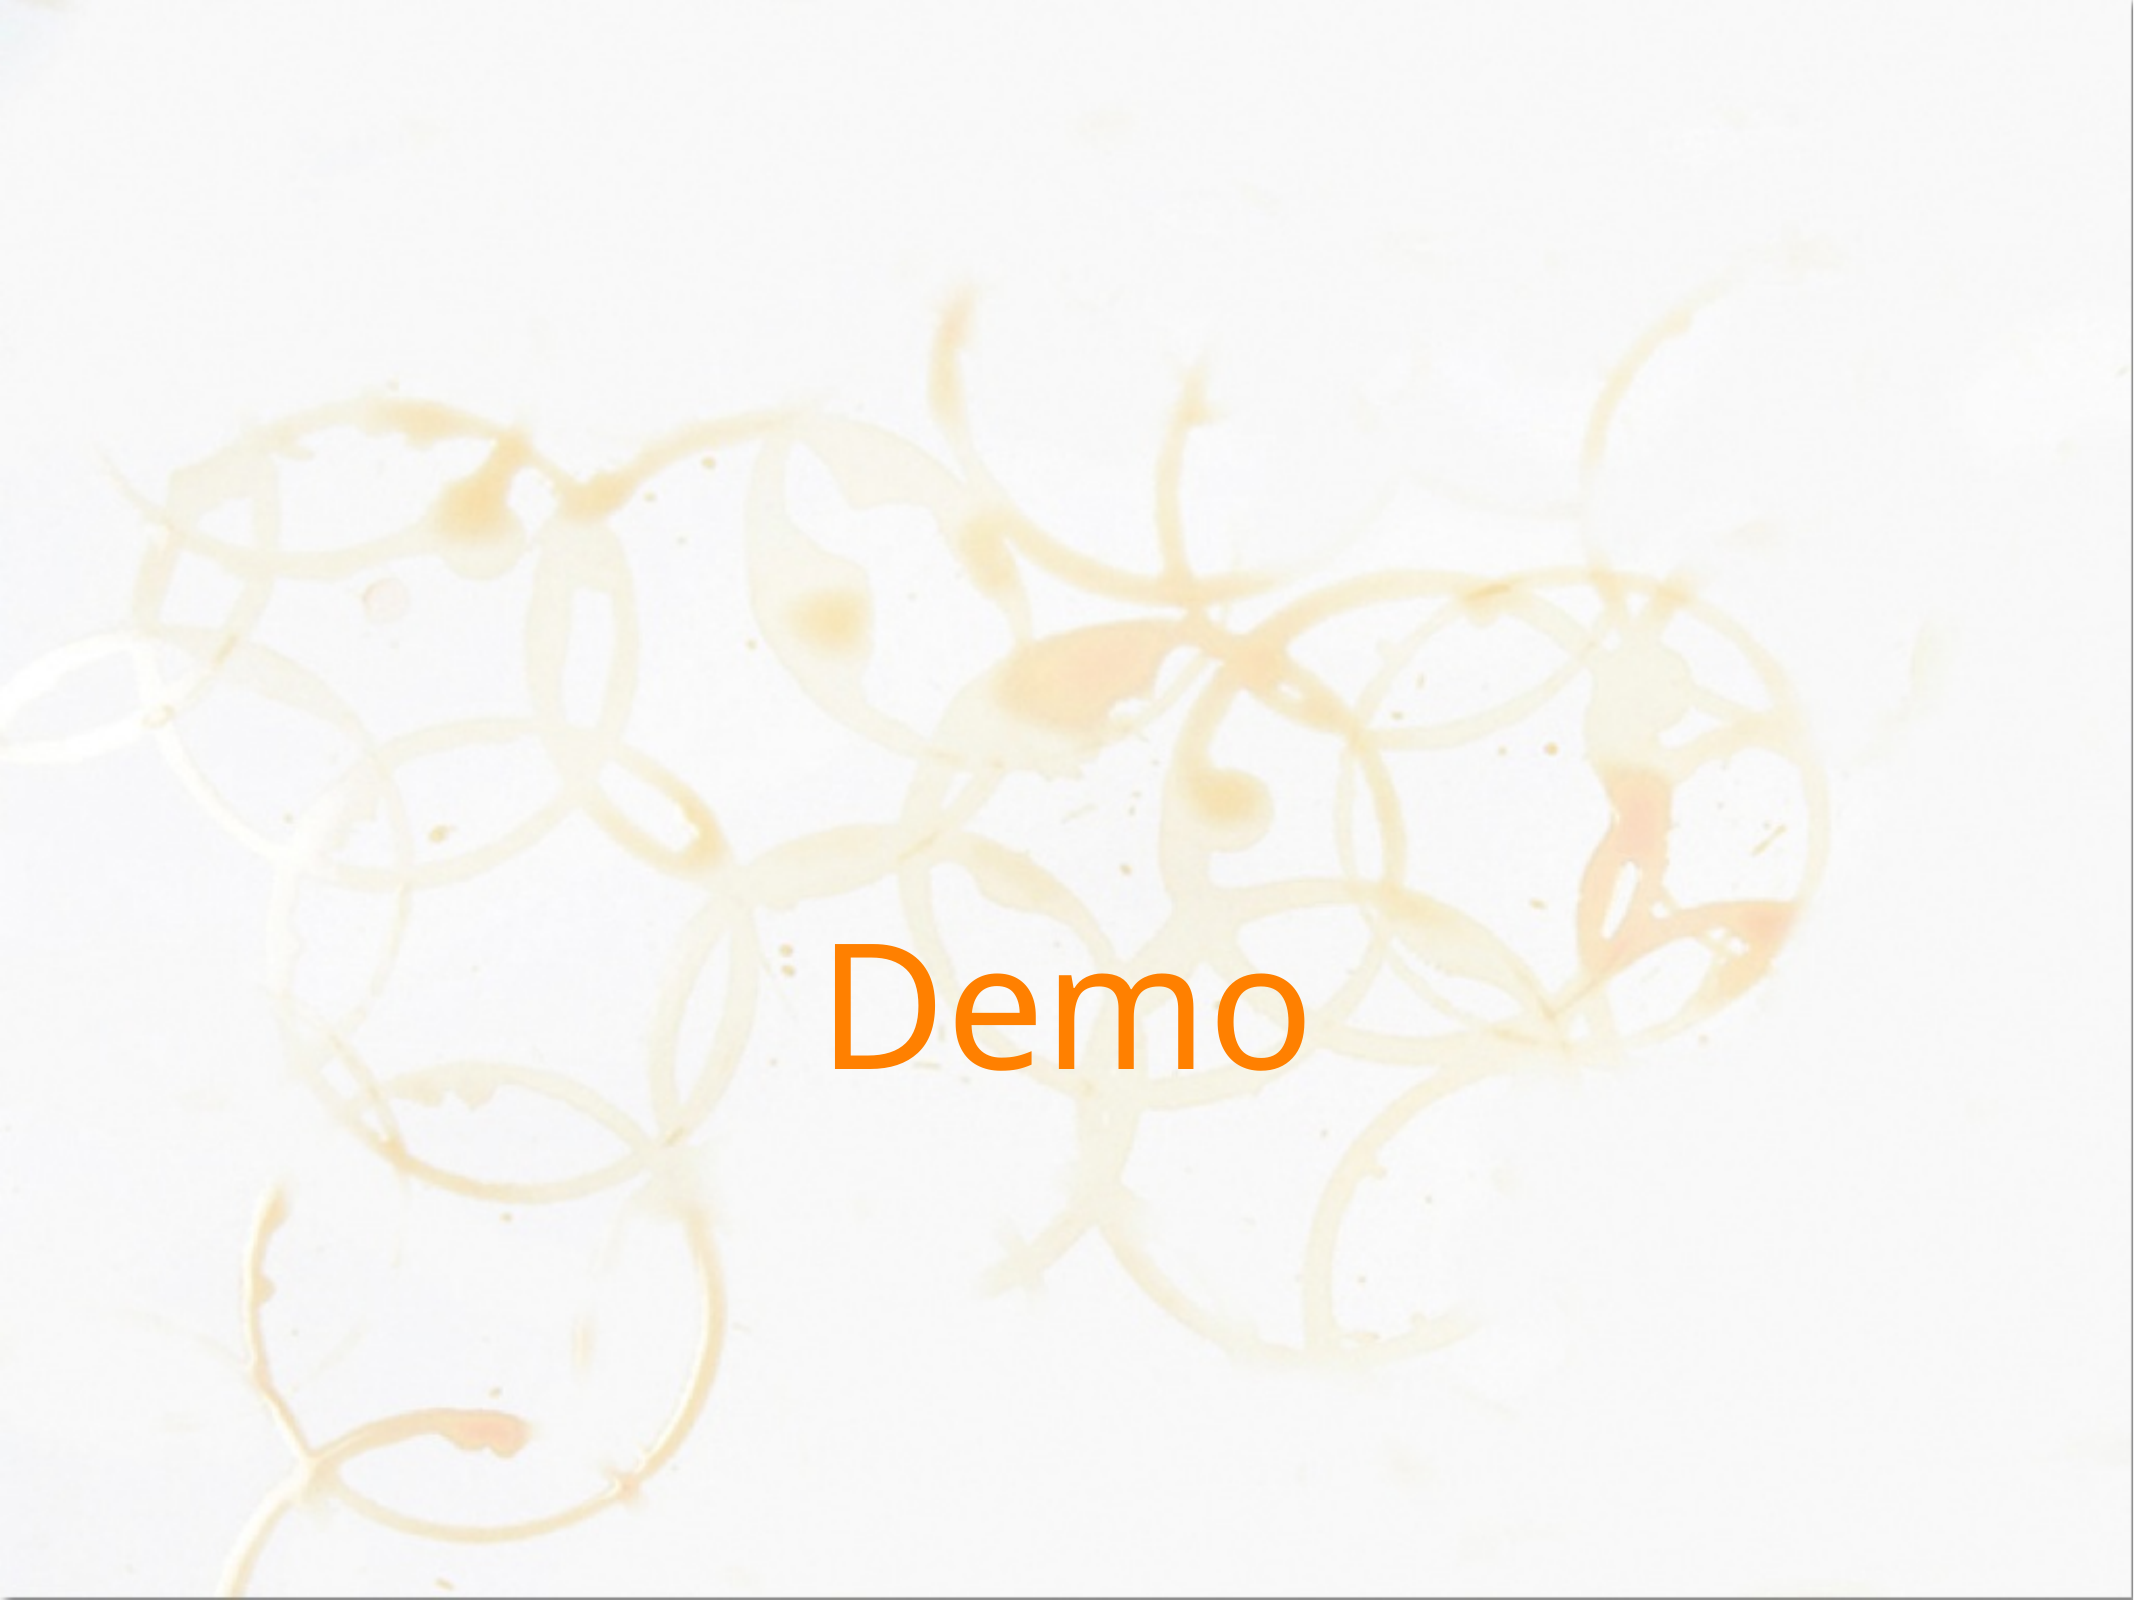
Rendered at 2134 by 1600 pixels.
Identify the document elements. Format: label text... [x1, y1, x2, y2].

title Demo [208, 470, 1925, 1113]
picture [0, 0, 2134, 1600]
